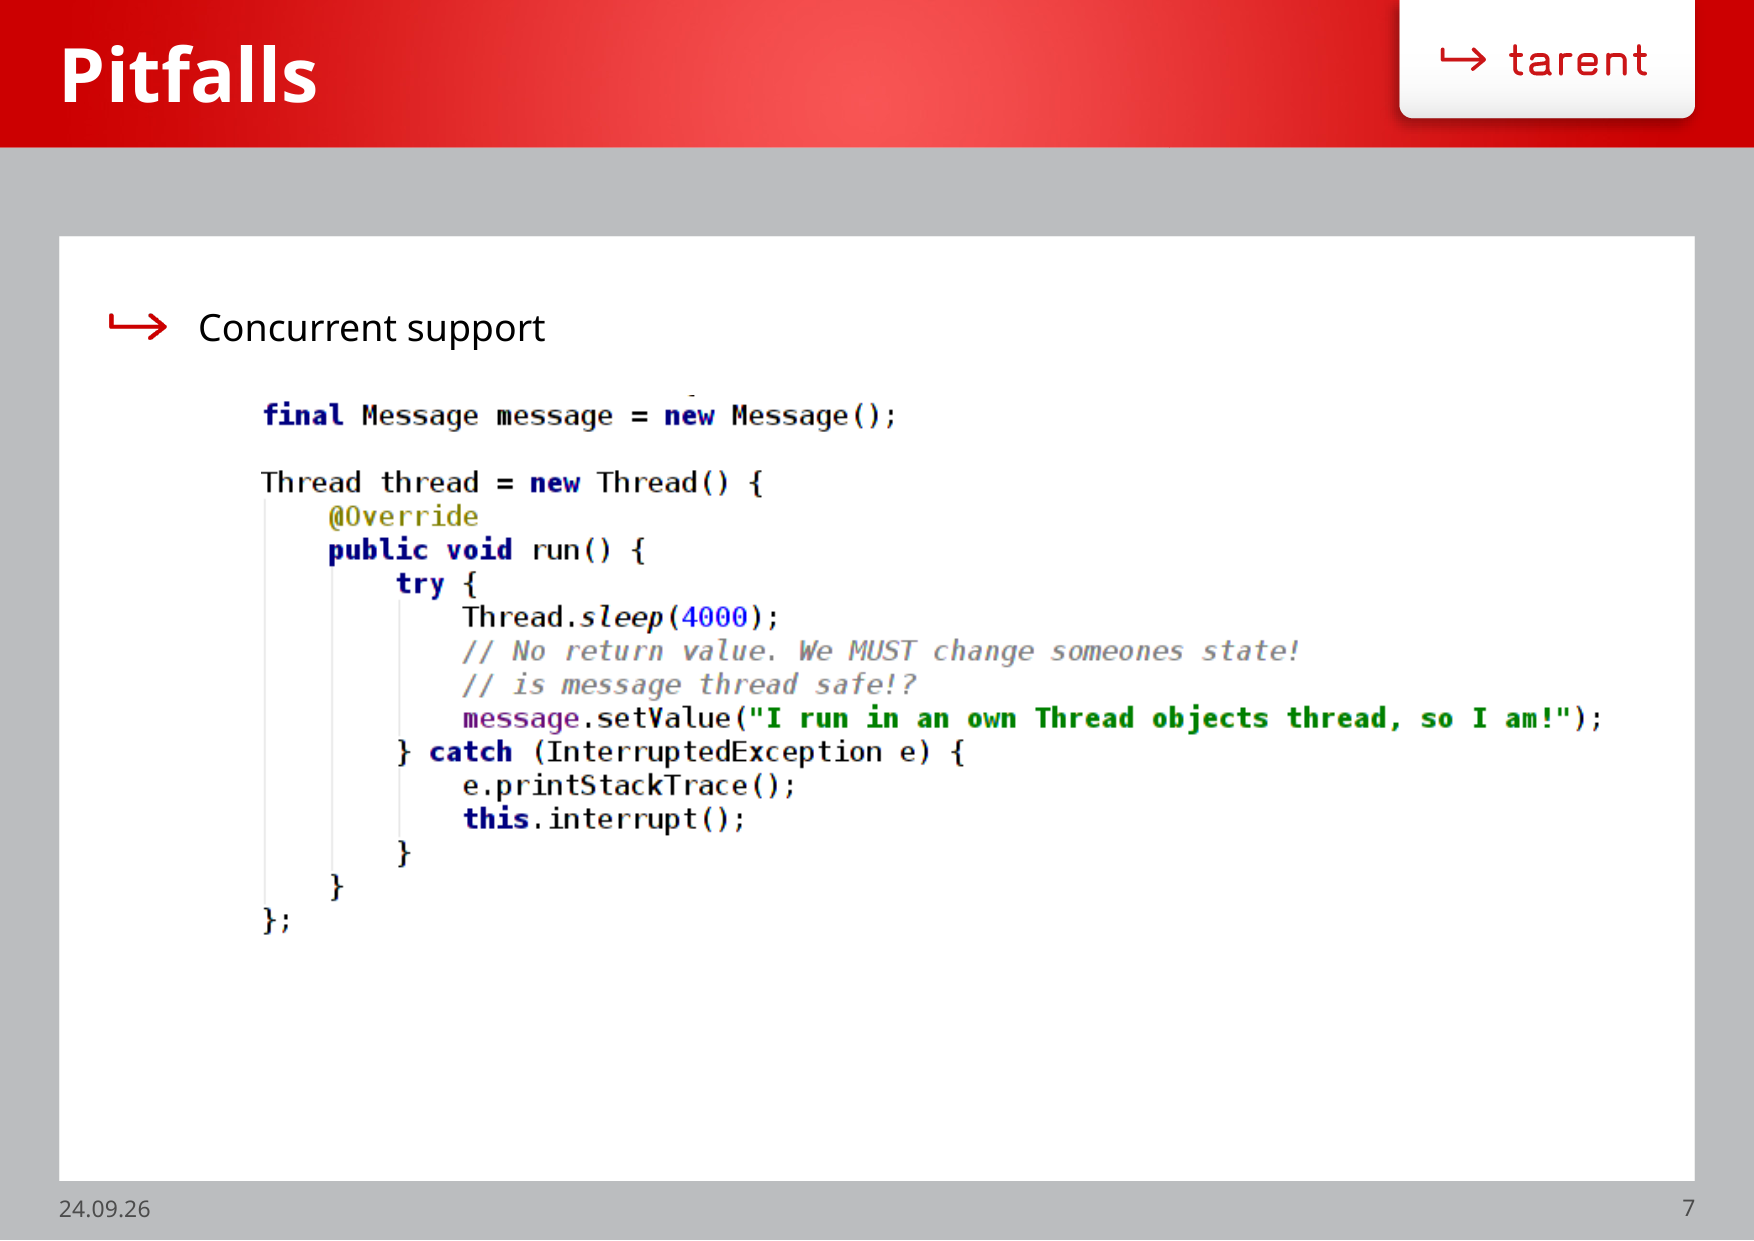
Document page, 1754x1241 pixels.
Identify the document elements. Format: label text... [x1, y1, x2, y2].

list Concurrent support [58, 212, 1630, 1170]
title Pitfalls [58, 0, 1638, 177]
picture [0, 0, 1754, 1240]
